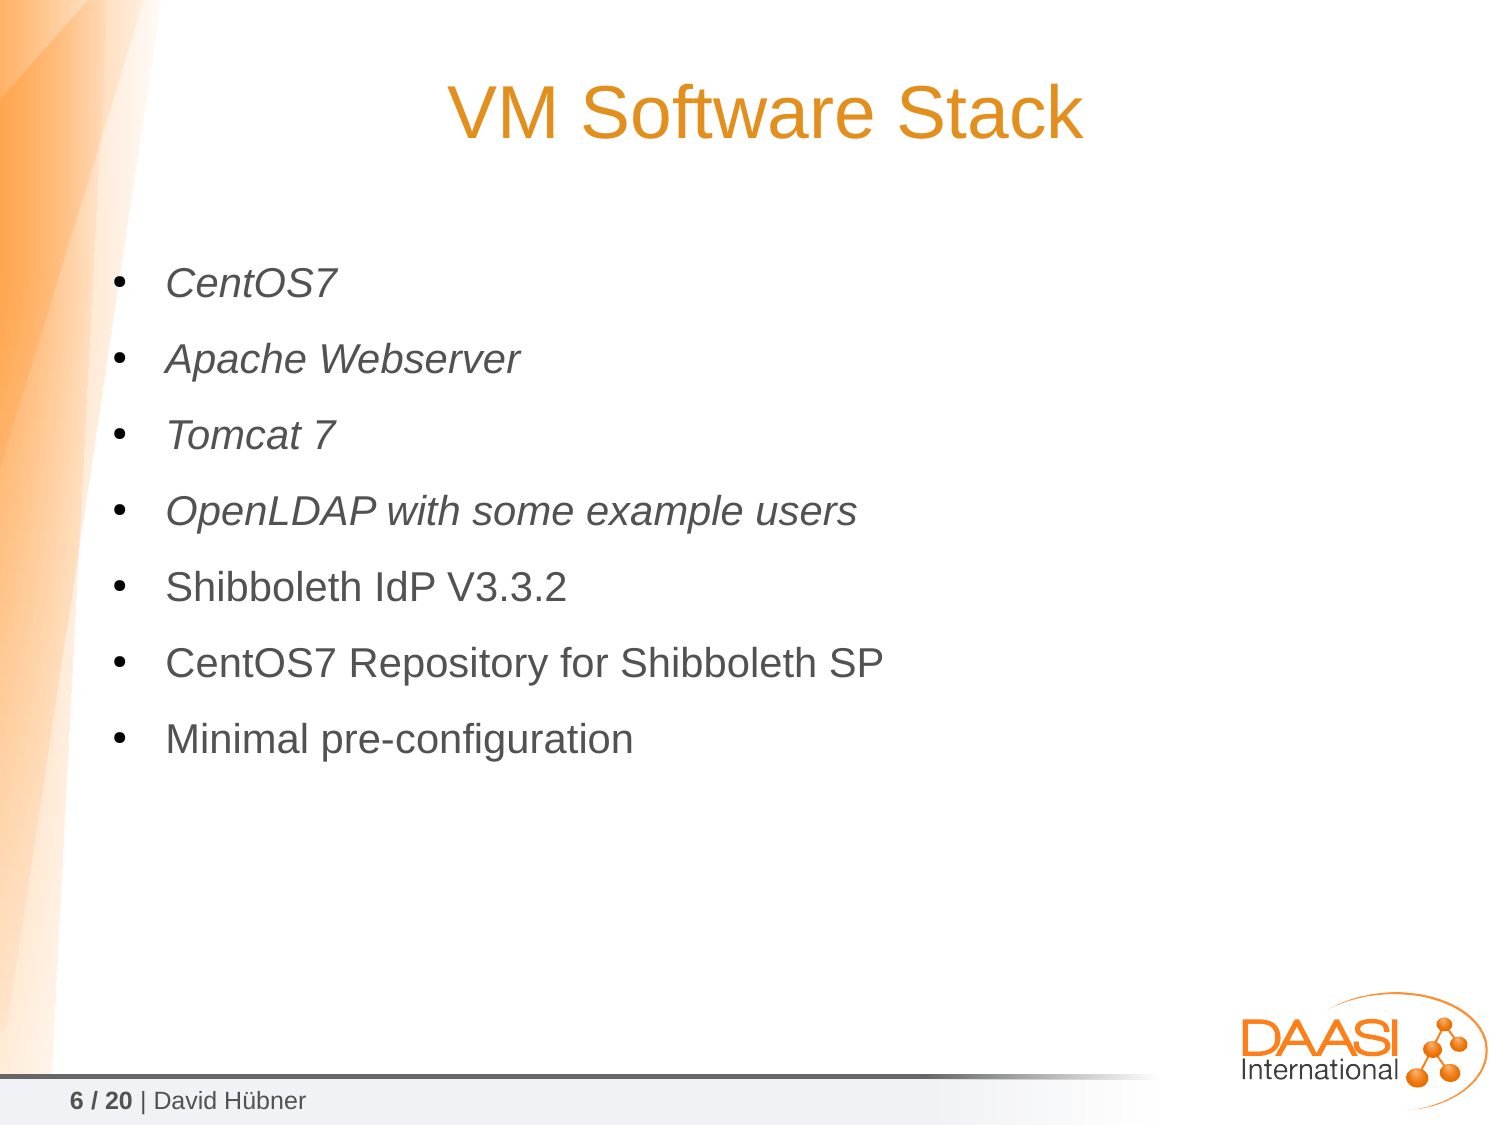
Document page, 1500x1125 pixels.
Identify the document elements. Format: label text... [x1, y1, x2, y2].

list CentOS7 Apache Webserver Tomcat 7 OpenLDAP with some example users Shibboleth IdP V3.3.2 CentOS7 Repository for Shibboleth SP Minimal pre-configuration [94, 259, 1441, 945]
title VM Software Stack [91, 48, 1441, 178]
picture [1240, 992, 1500, 1111]
